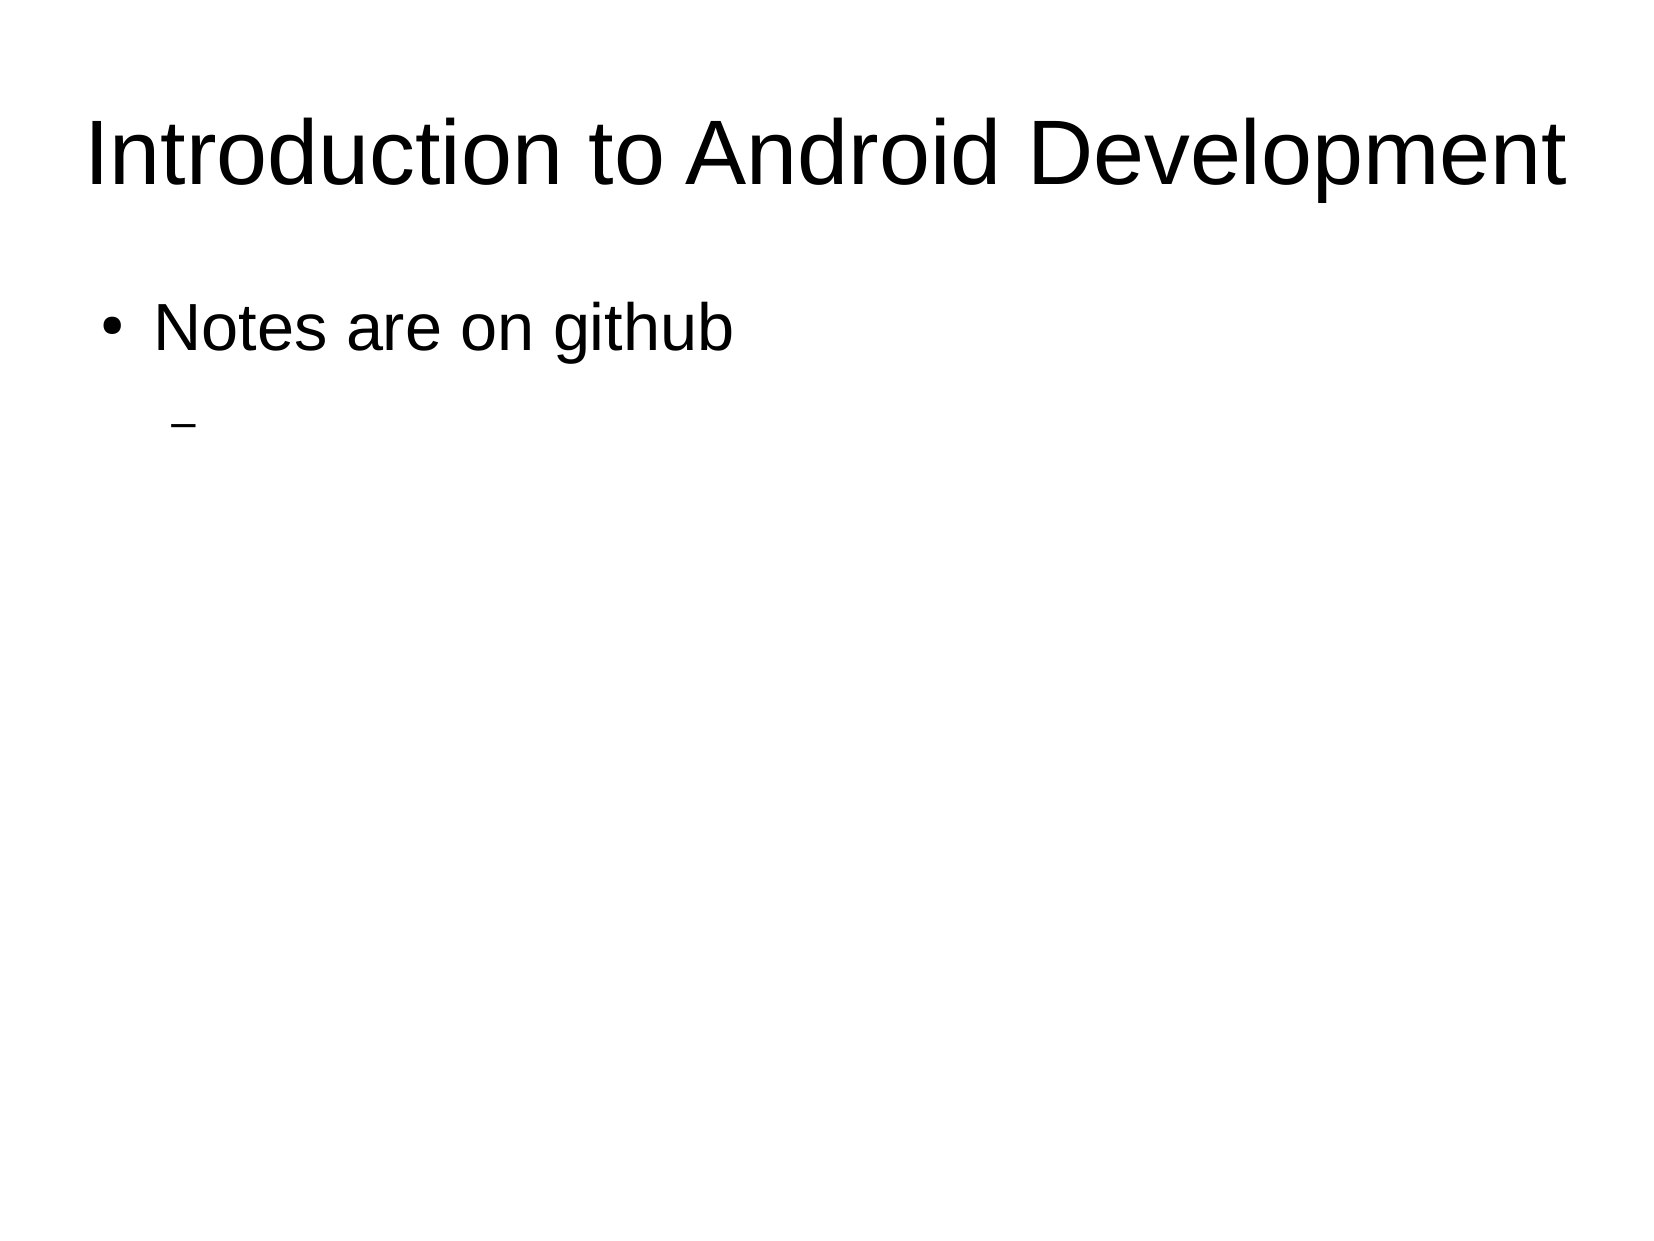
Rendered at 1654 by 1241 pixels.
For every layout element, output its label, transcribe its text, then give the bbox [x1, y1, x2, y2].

title Introduction to Android Development [82, 49, 1571, 257]
list Notes are on github [82, 290, 1571, 1010]
